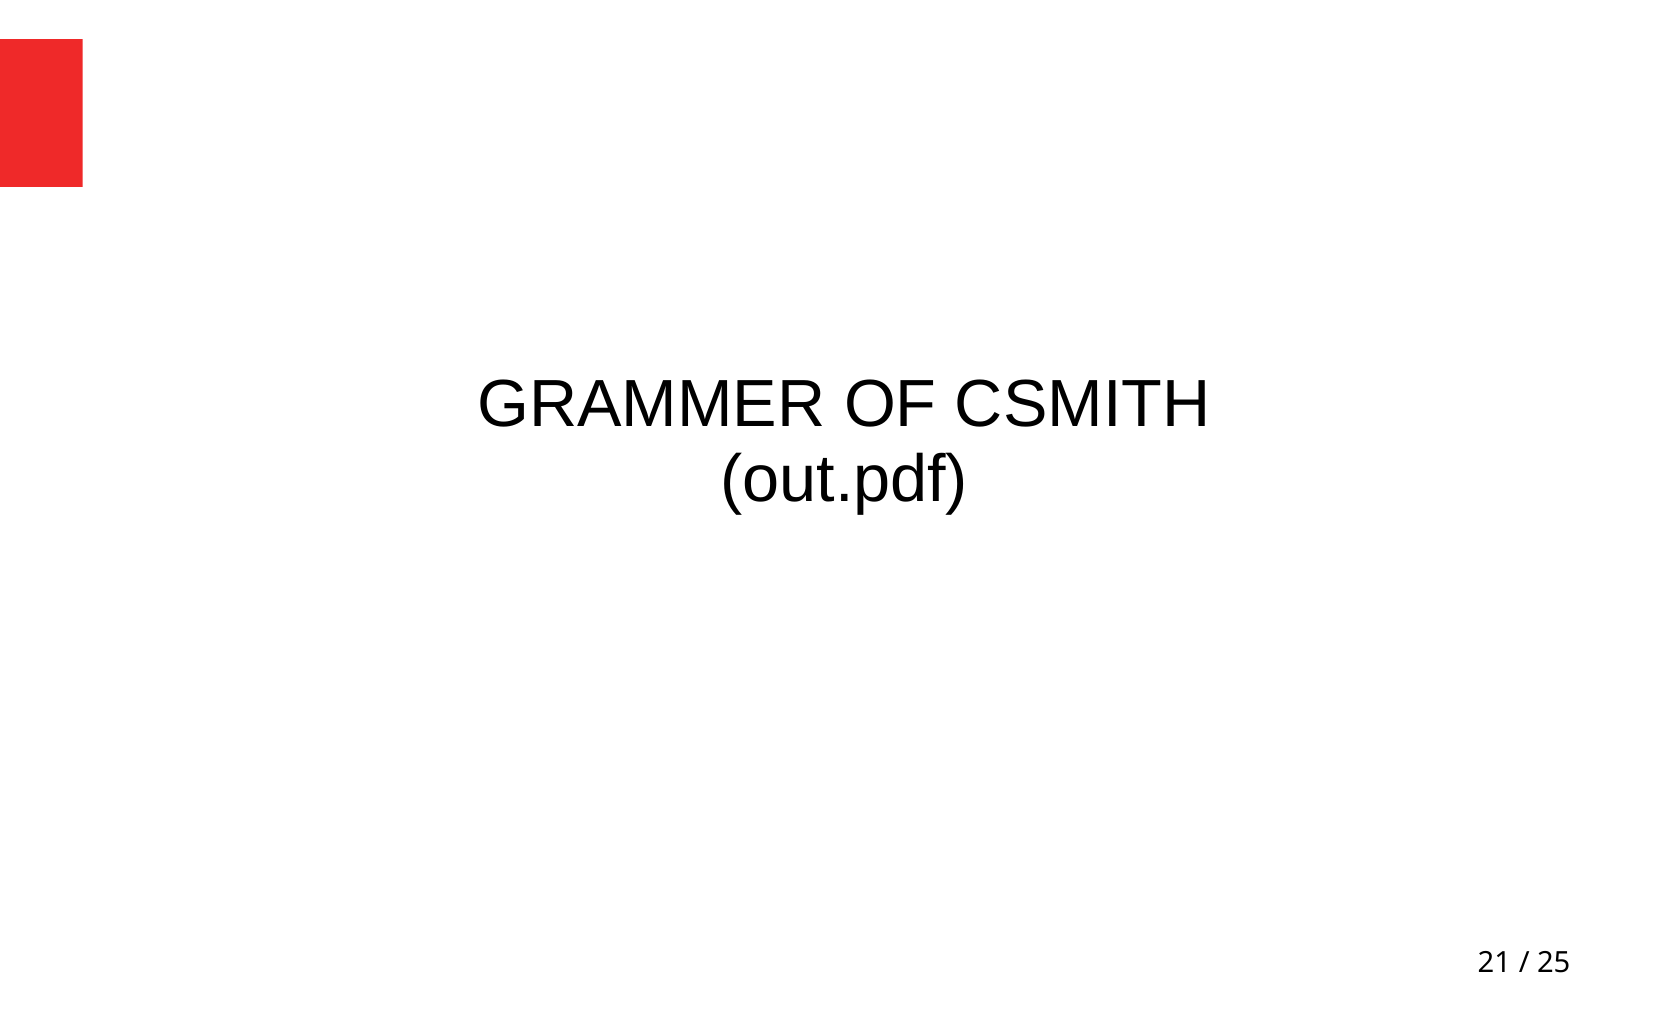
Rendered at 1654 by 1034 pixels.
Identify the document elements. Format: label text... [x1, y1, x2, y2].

subtitle GRAMMER OF CSMITH (out.pdf) [117, 40, 1571, 842]
